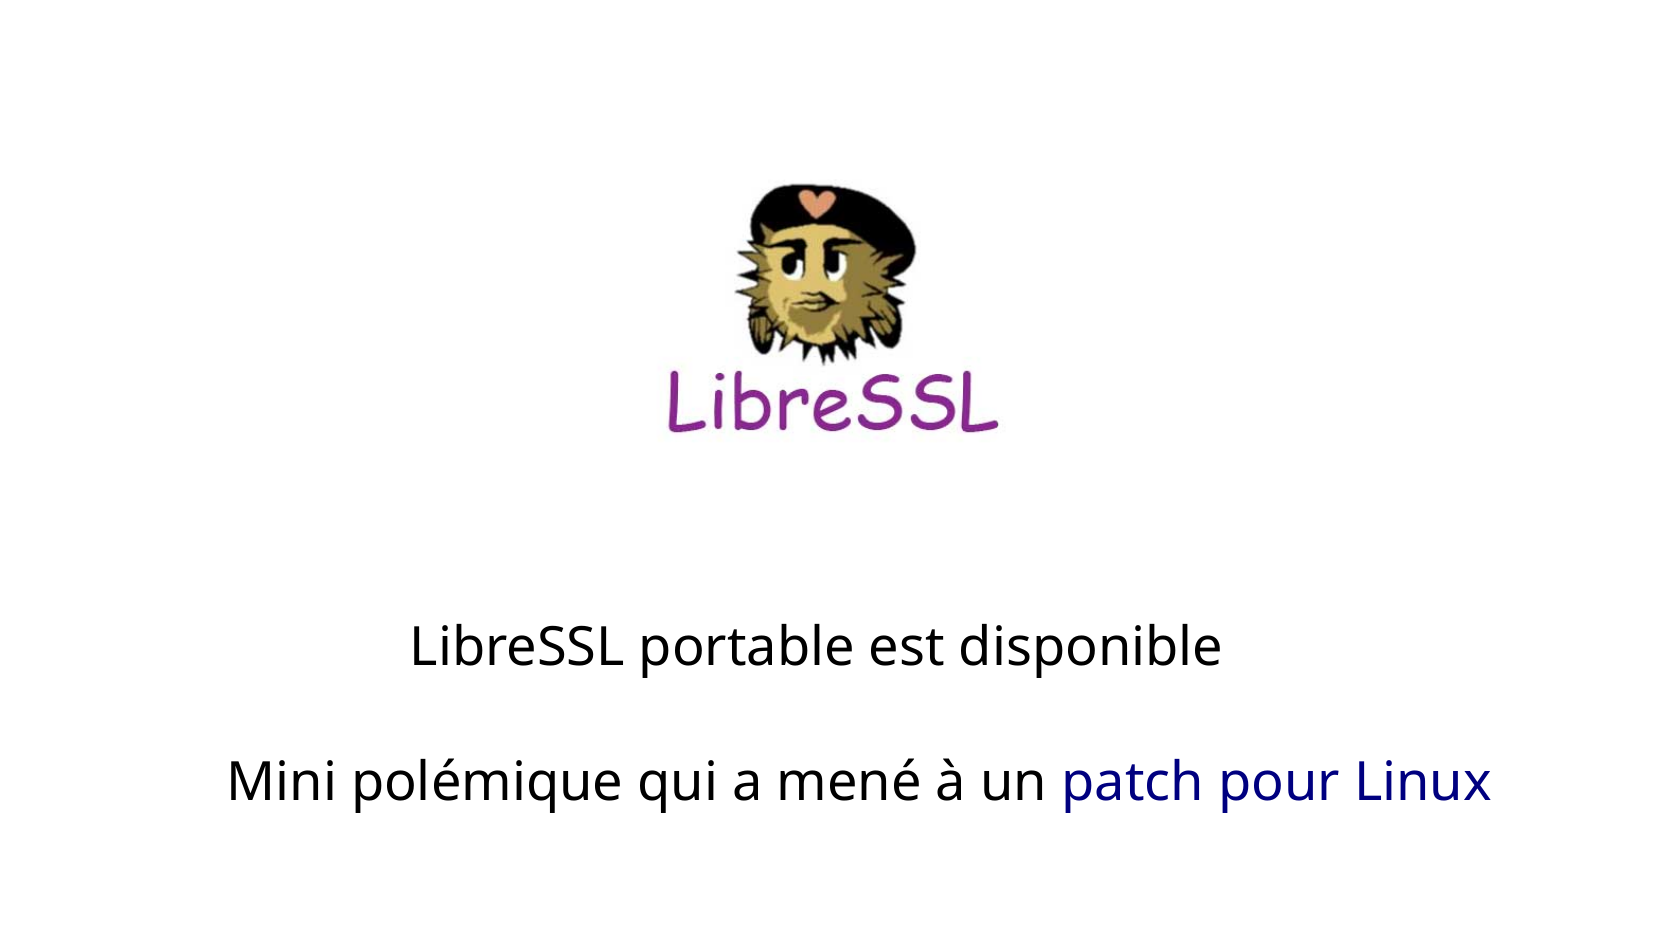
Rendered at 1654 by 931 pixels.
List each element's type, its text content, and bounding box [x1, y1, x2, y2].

text_box LibreSSL portable est disponible [394, 600, 1259, 691]
text_box Mini polémique qui a mené à un patch pour Linux [211, 734, 1442, 826]
picture [607, 171, 1051, 466]
